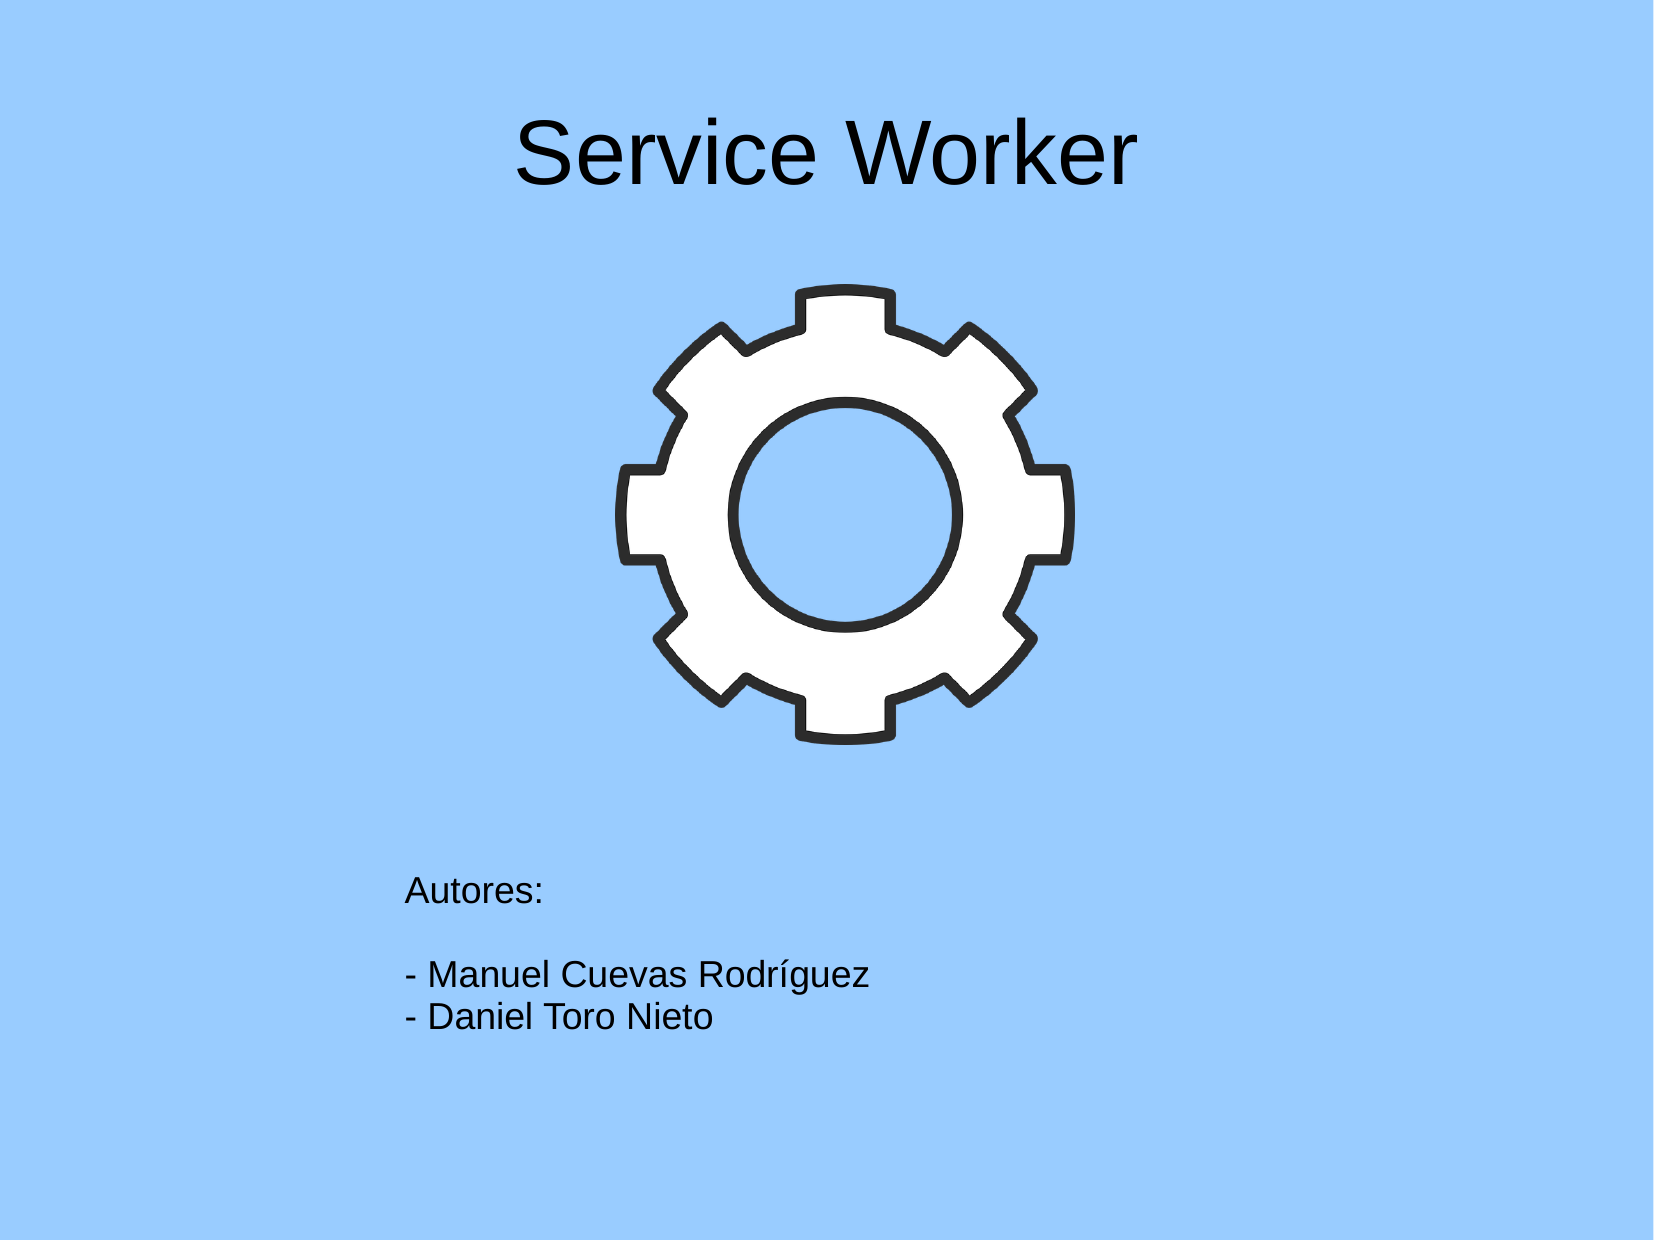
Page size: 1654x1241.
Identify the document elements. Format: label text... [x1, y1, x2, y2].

title Service Worker [82, 49, 1571, 257]
picture [615, 284, 1075, 745]
text_box Autores: - Manuel Cuevas Rodríguez - Daniel Toro Nieto [389, 862, 1371, 1087]
